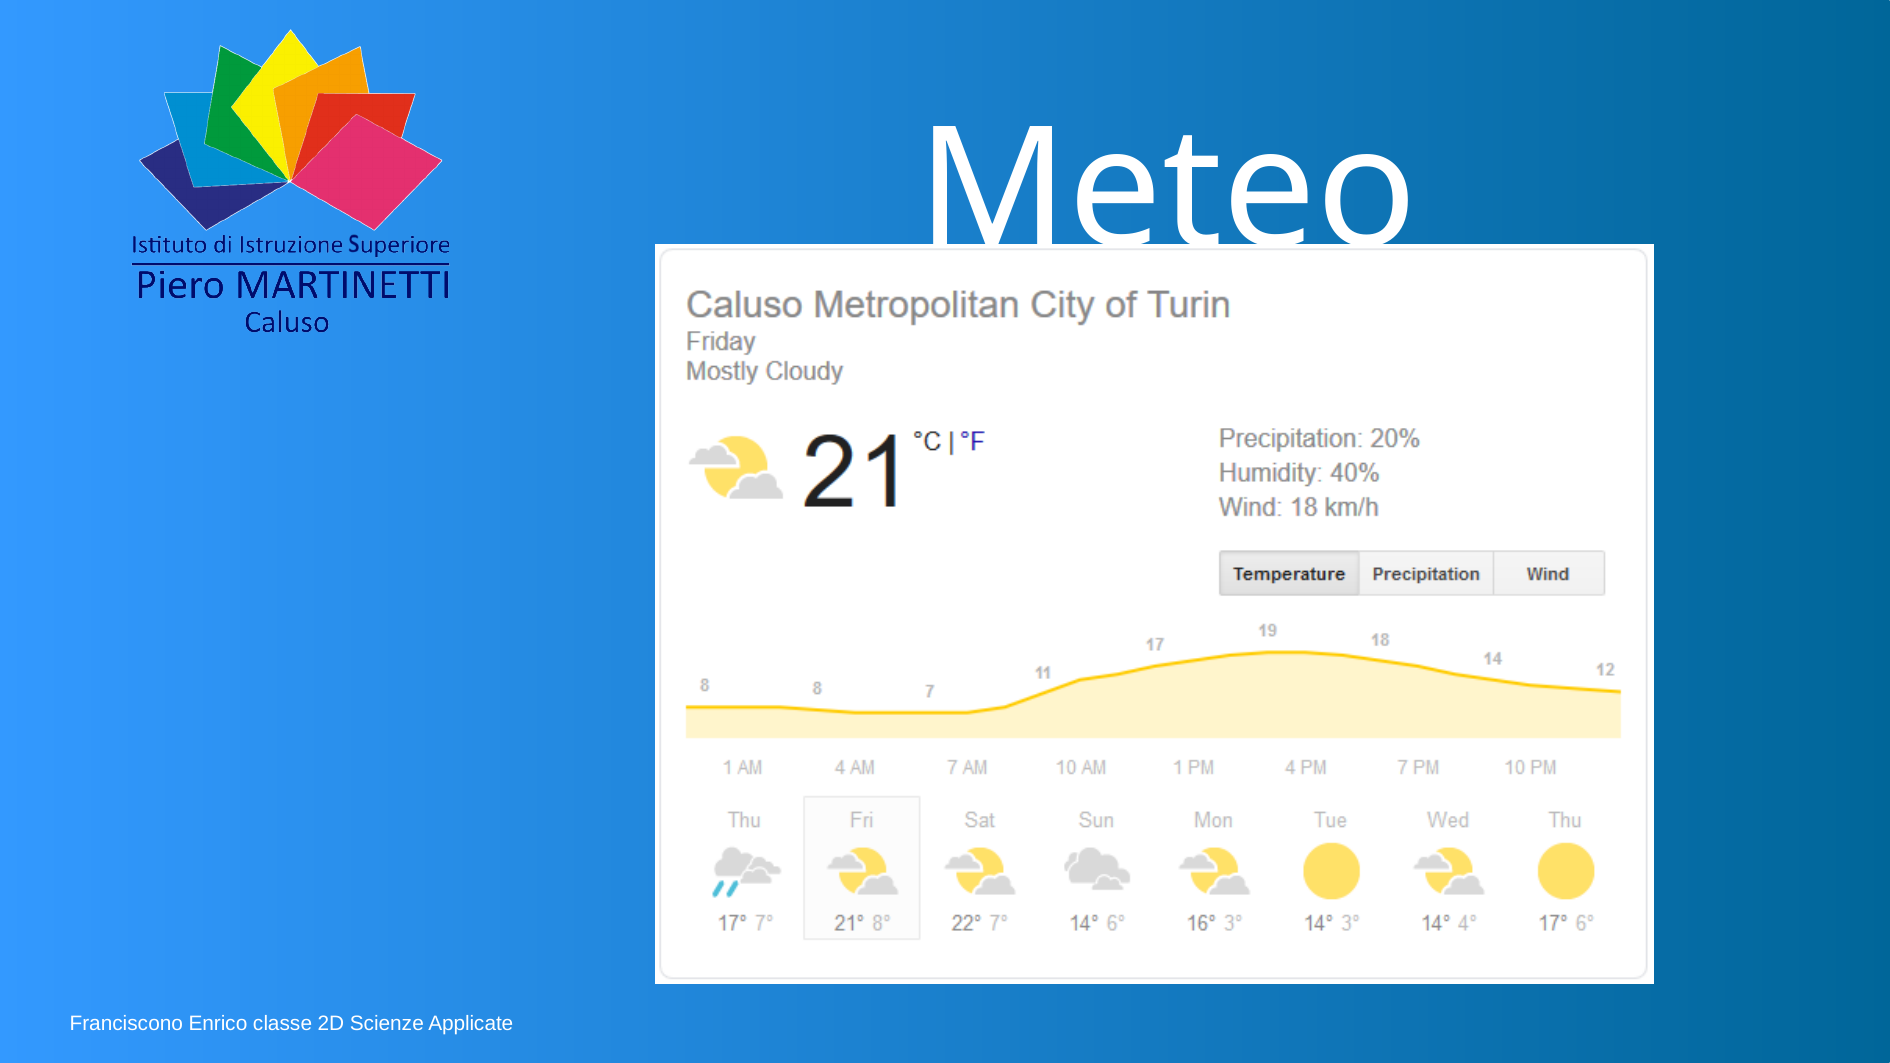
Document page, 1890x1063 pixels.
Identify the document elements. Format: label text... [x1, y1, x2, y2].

picture [0, 23, 591, 355]
text_box Franciscono Enrico classe 2D Scienze Applicate [54, 1004, 628, 1063]
text_box Meteo [591, 59, 1760, 268]
picture [655, 244, 1654, 984]
